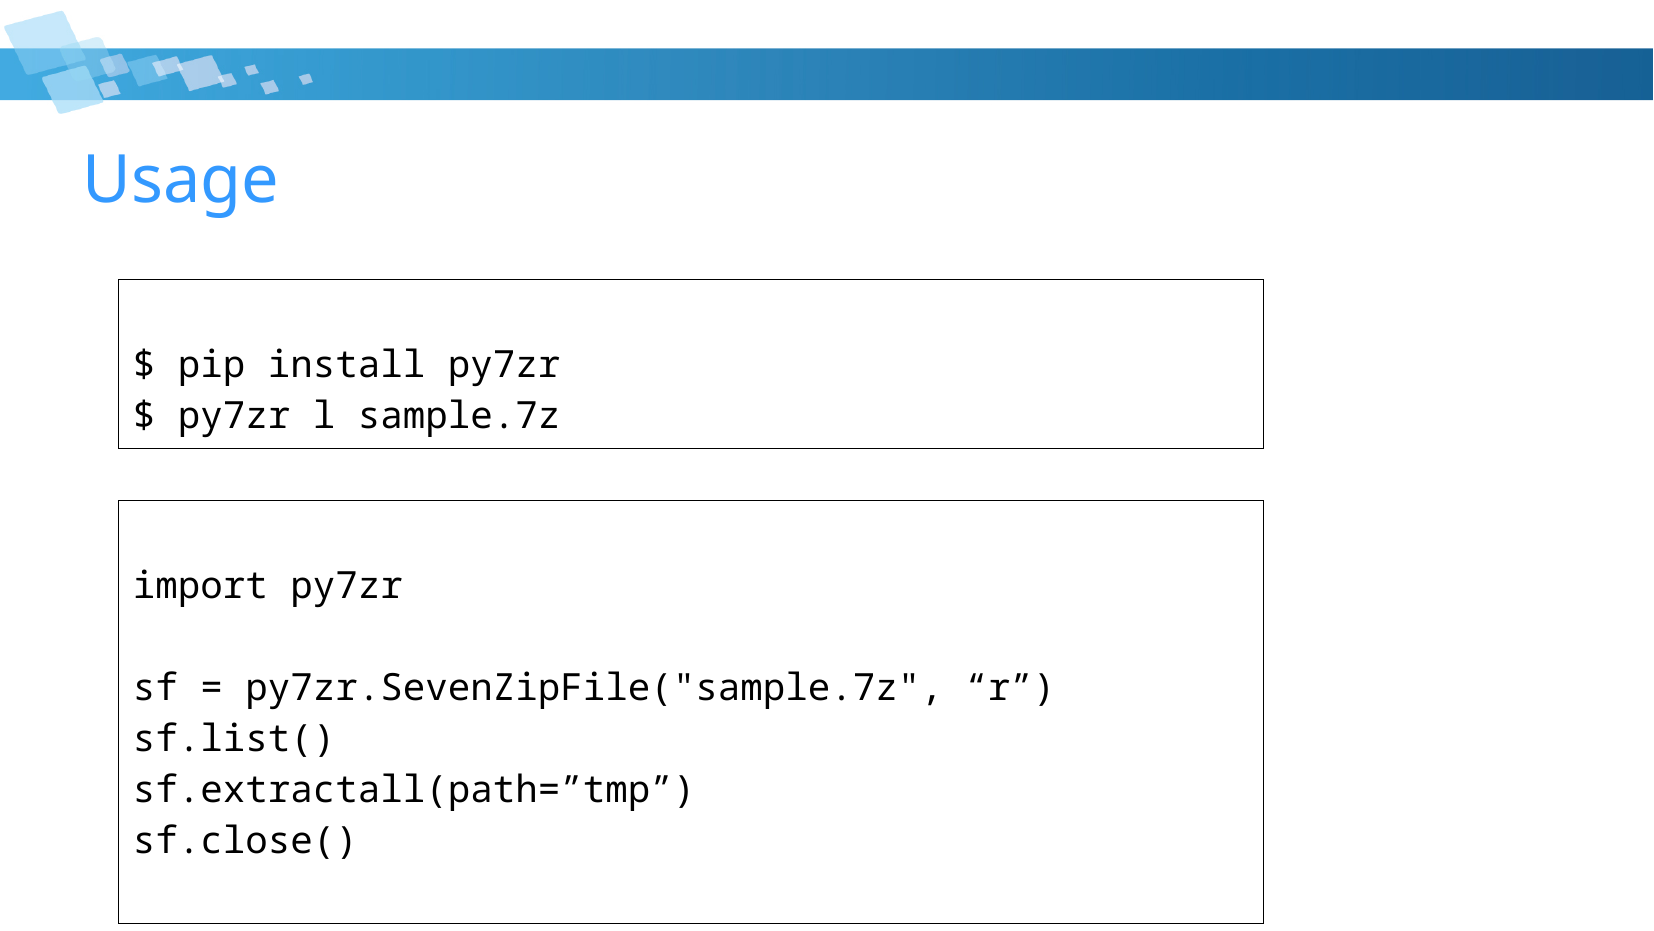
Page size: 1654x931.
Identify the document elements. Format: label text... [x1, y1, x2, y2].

text_box $ pip install py7zr $ py7zr l sample.7z [118, 279, 1264, 449]
picture [0, 0, 1653, 929]
title Usage [82, 99, 1571, 255]
text_box import py7zr sf = py7zr.SevenZipFile("sample.7z", “r”) sf.list() sf.extractall(path=”tmp”) sf.close() [118, 500, 1264, 815]
